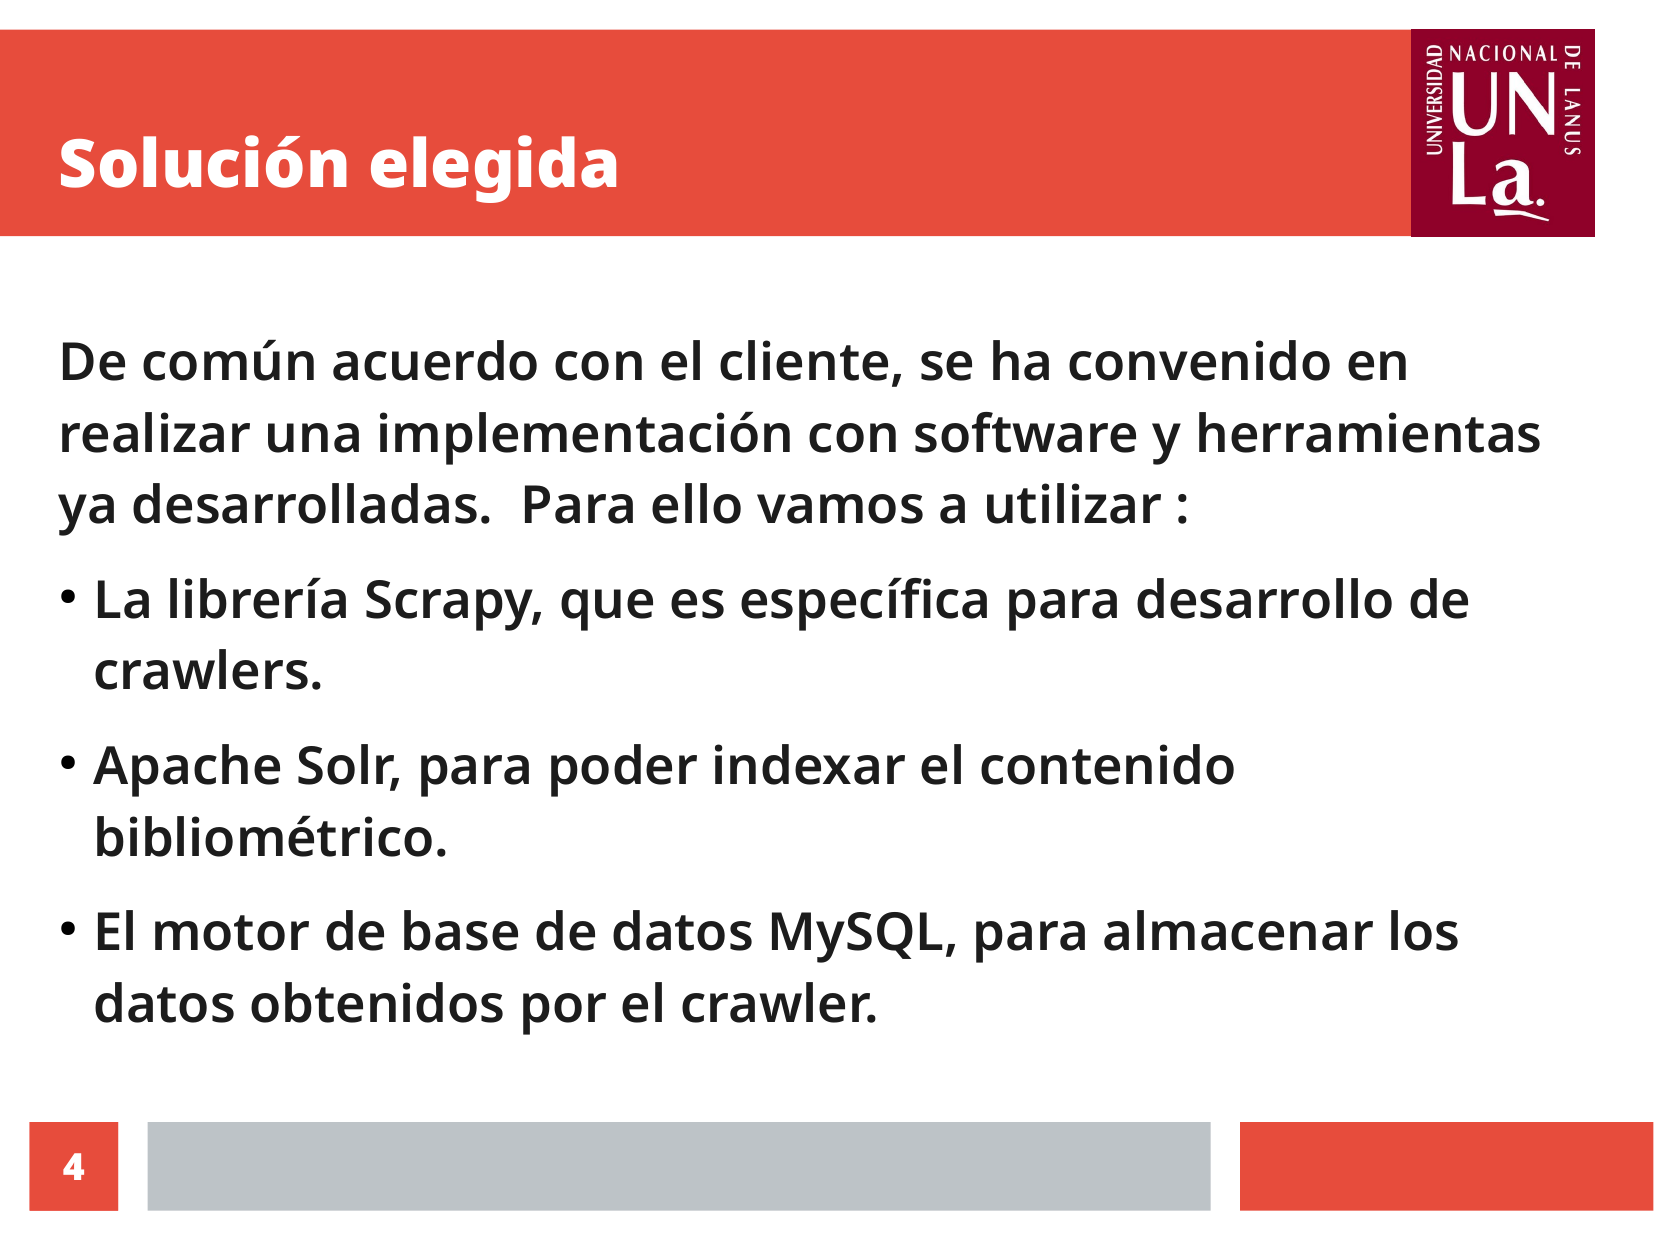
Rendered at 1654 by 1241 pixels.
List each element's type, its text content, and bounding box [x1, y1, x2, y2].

picture [1411, 29, 1595, 237]
list De común acuerdo con el cliente, se ha convenido en realizar una implementación con software y herramientas ya desarrolladas. Para ello vamos a utilizar : La librería Scrapy, que es específica para desarrollo de crawlers. Apache Solr, para poder indexar el contenido bibliométrico. El motor de base de datos MySQL, para almacenar los datos obtenidos por el crawler. [59, 324, 1565, 1093]
title Solución elegida [59, 59, 1411, 207]
